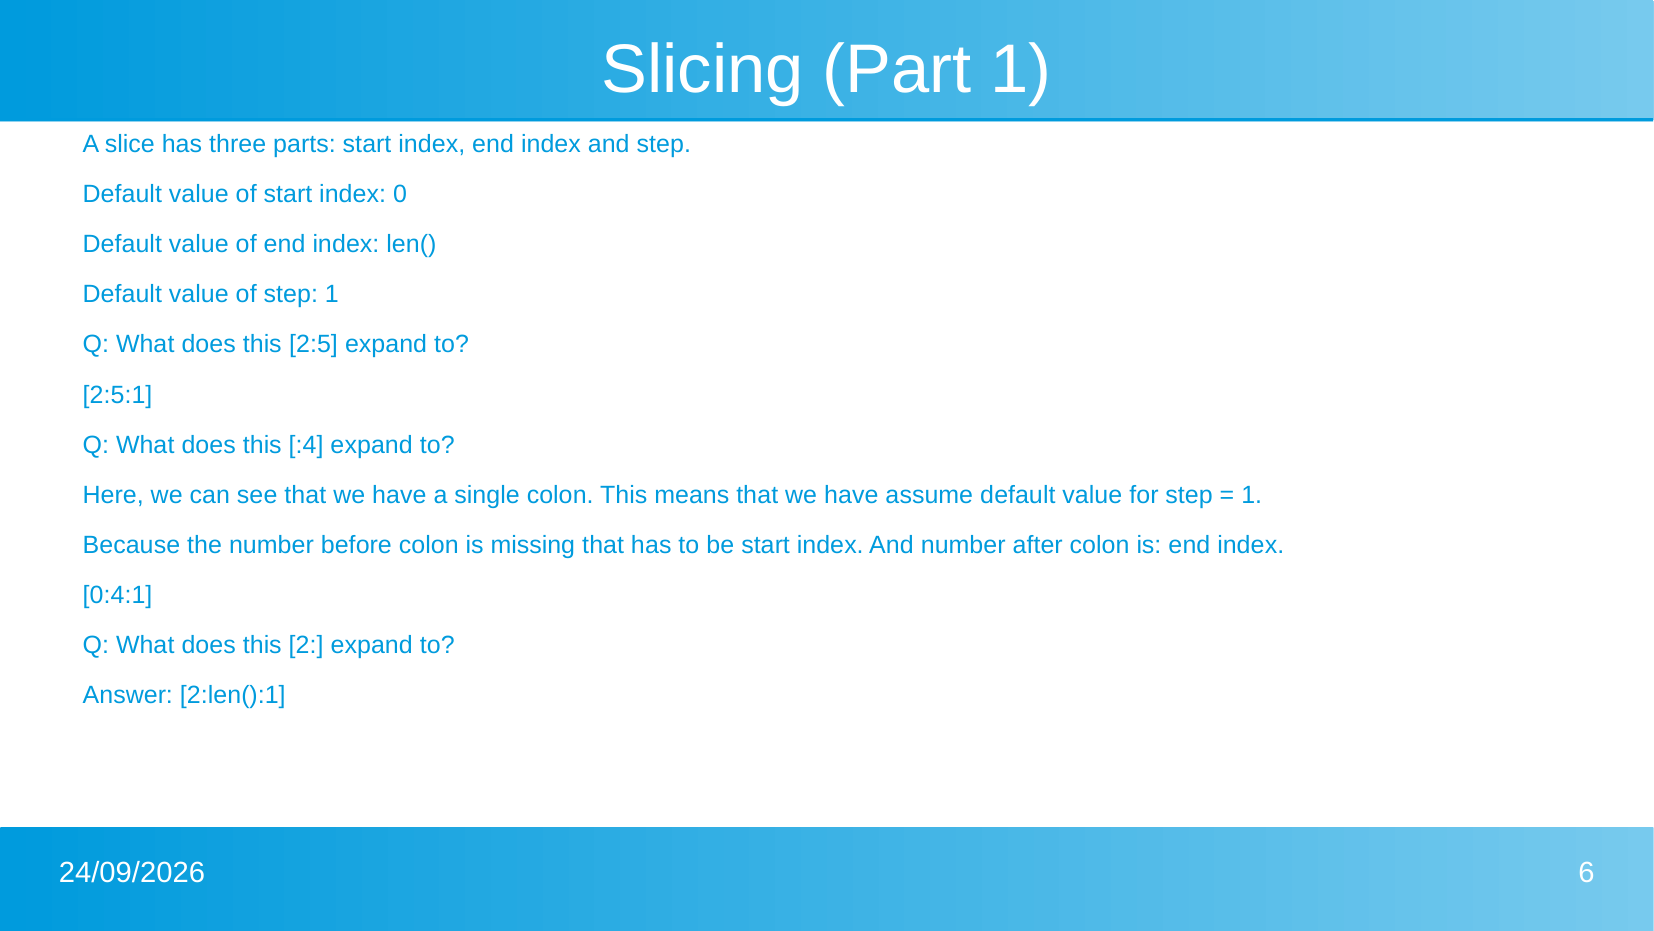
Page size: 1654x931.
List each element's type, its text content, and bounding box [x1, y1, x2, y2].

title Slicing (Part 1) [59, 29, 1595, 108]
list A slice has three parts: start index, end index and step. Default value of start index: 0 Default value of end index: len() Default value of step: 1 Q: What does this [2:5] expand to? [2:5:1] Q: What does this [:4] expand to? Here, we can see that we have a single colon. This means that we have assume default value for step = 1. Because the number before colon is missing that has to be start index. And number after colon is: end index. [0:4:1] Q: What does this [2:] expand to? Answer: [2:len():1] [11, 129, 1548, 721]
